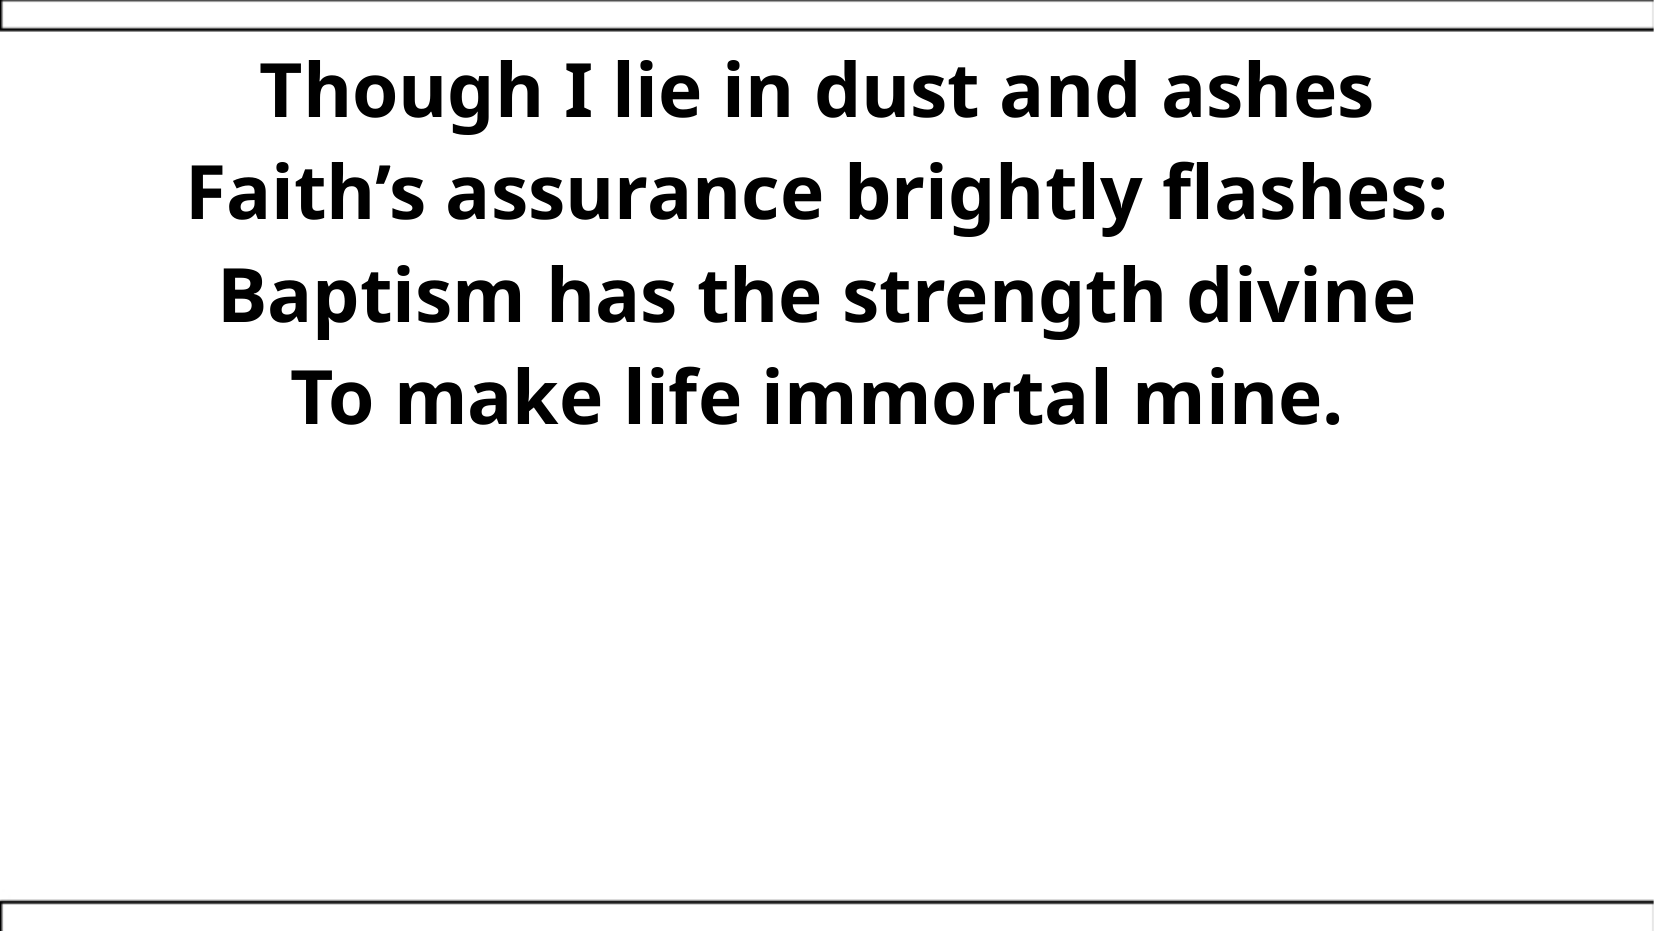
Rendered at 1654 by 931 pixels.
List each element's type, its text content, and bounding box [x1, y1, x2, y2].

picture [0, 0, 1654, 931]
text_box Though I lie in dust and ashes Faith’s assurance brightly flashes: Baptism has the strength divine To make life immortal mine. [90, 30, 1546, 490]
